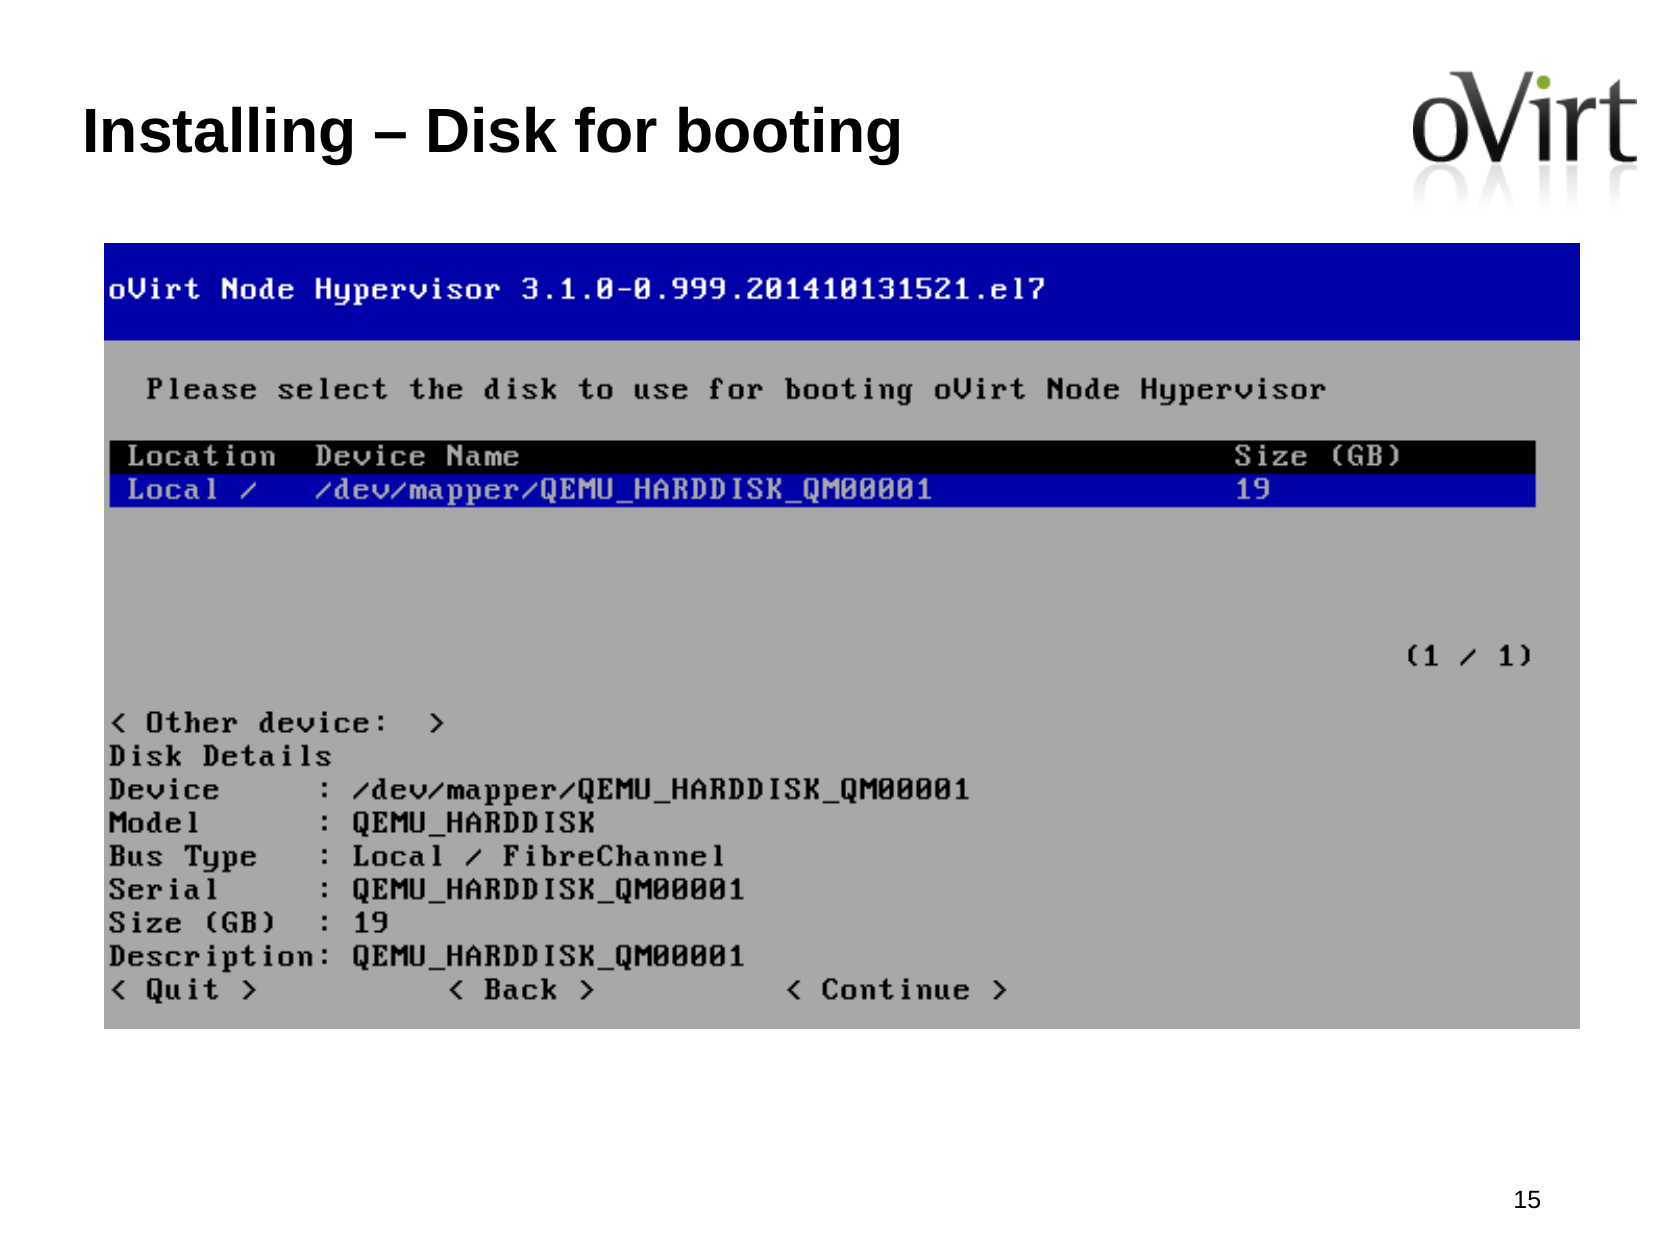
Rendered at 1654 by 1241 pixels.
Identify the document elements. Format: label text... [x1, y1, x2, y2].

picture [104, 243, 1580, 1030]
title Installing – Disk for booting [82, 37, 1303, 226]
picture [1413, 63, 1637, 212]
